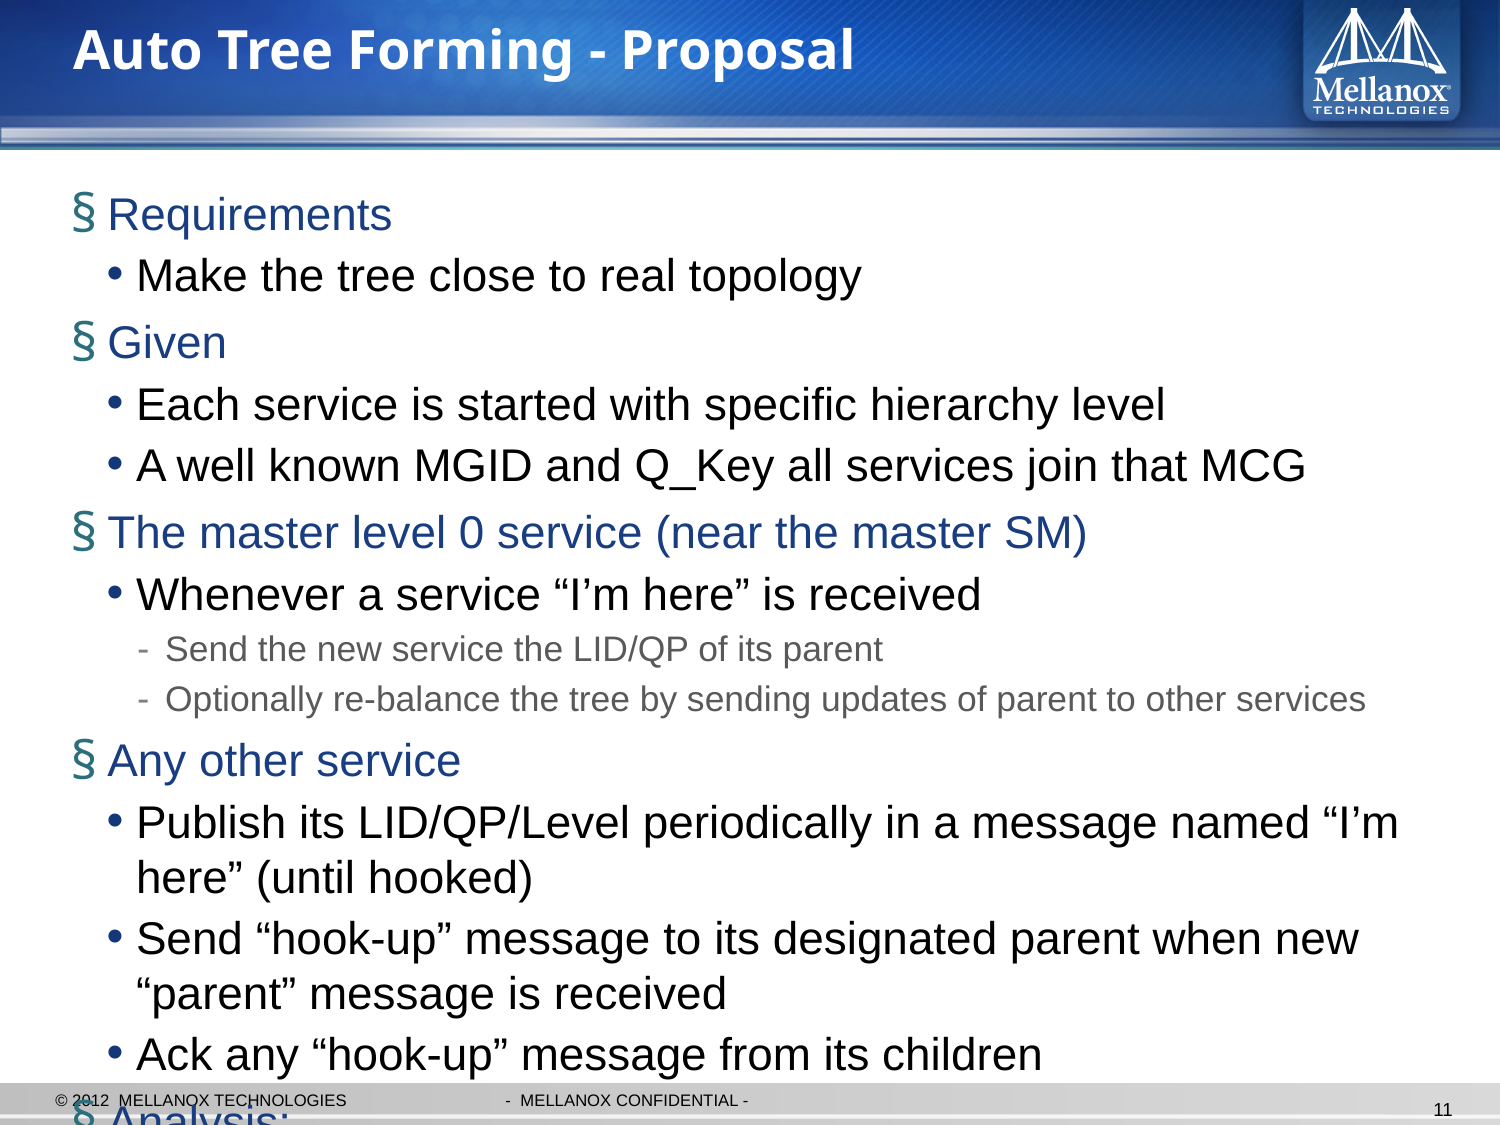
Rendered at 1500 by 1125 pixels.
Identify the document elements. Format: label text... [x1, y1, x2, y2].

title Auto Tree Forming - Proposal [58, 0, 1268, 129]
picture [0, 0, 1500, 150]
list Requirements Make the tree close to real topology Given Each service is started with specific hierarchy level A well known MGID and Q_Key all services join that MCG The master level 0 service (near the master SM) Whenever a service “I’m here” is received Send the new service the LID/QP of its parent Optionally re-balance the tree by sending updates of parent to other services Any other service Publish its LID/QP/Level periodically in a message named “I’m here” (until hooked) Send “hook-up” message to its designated parent when new “parent” message is received Ack any “hook-up” message from its children Analysis: Number of “I’m here” O(Nservices) size O(1) Number of “parent” O(Nservices+?), size O(1) [55, 169, 1463, 1125]
